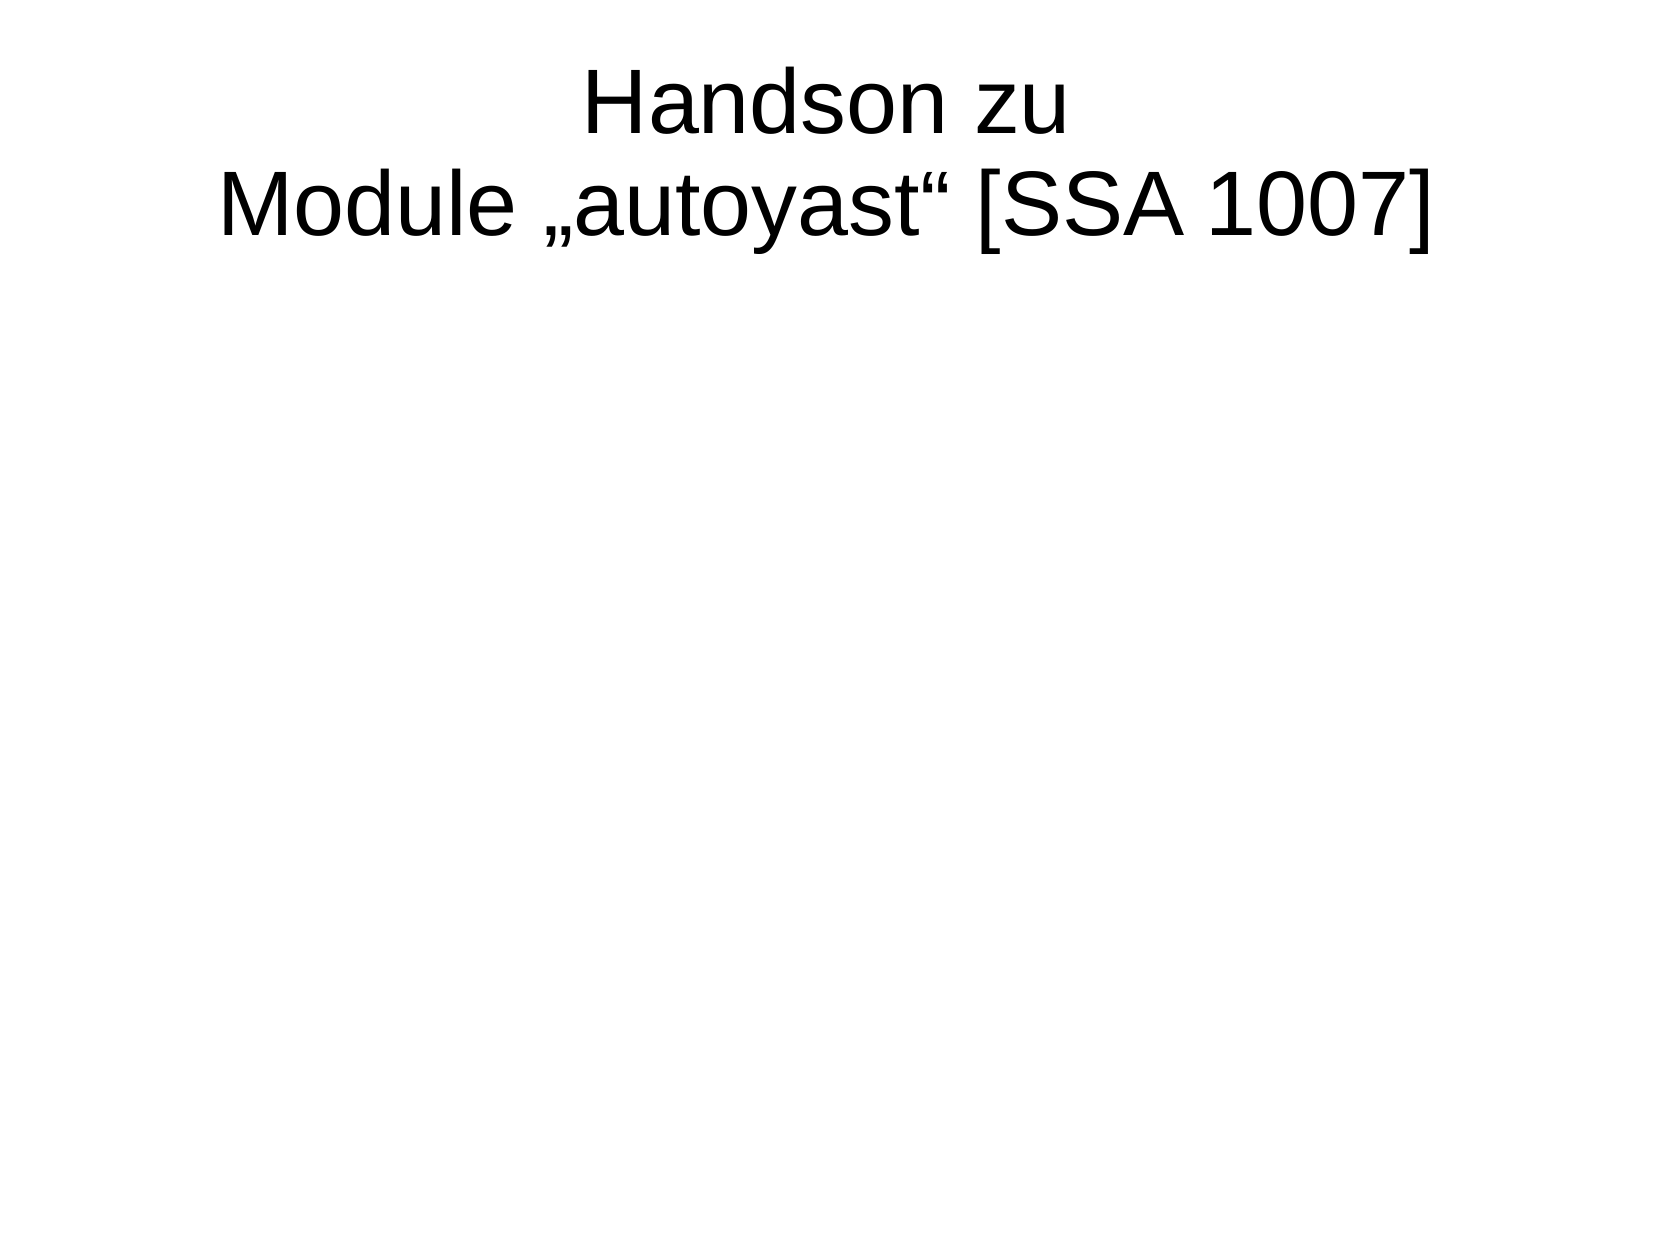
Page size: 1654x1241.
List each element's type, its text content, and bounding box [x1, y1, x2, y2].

title Handson zu Module „autoyast“ [SSA 1007] [82, 49, 1571, 257]
